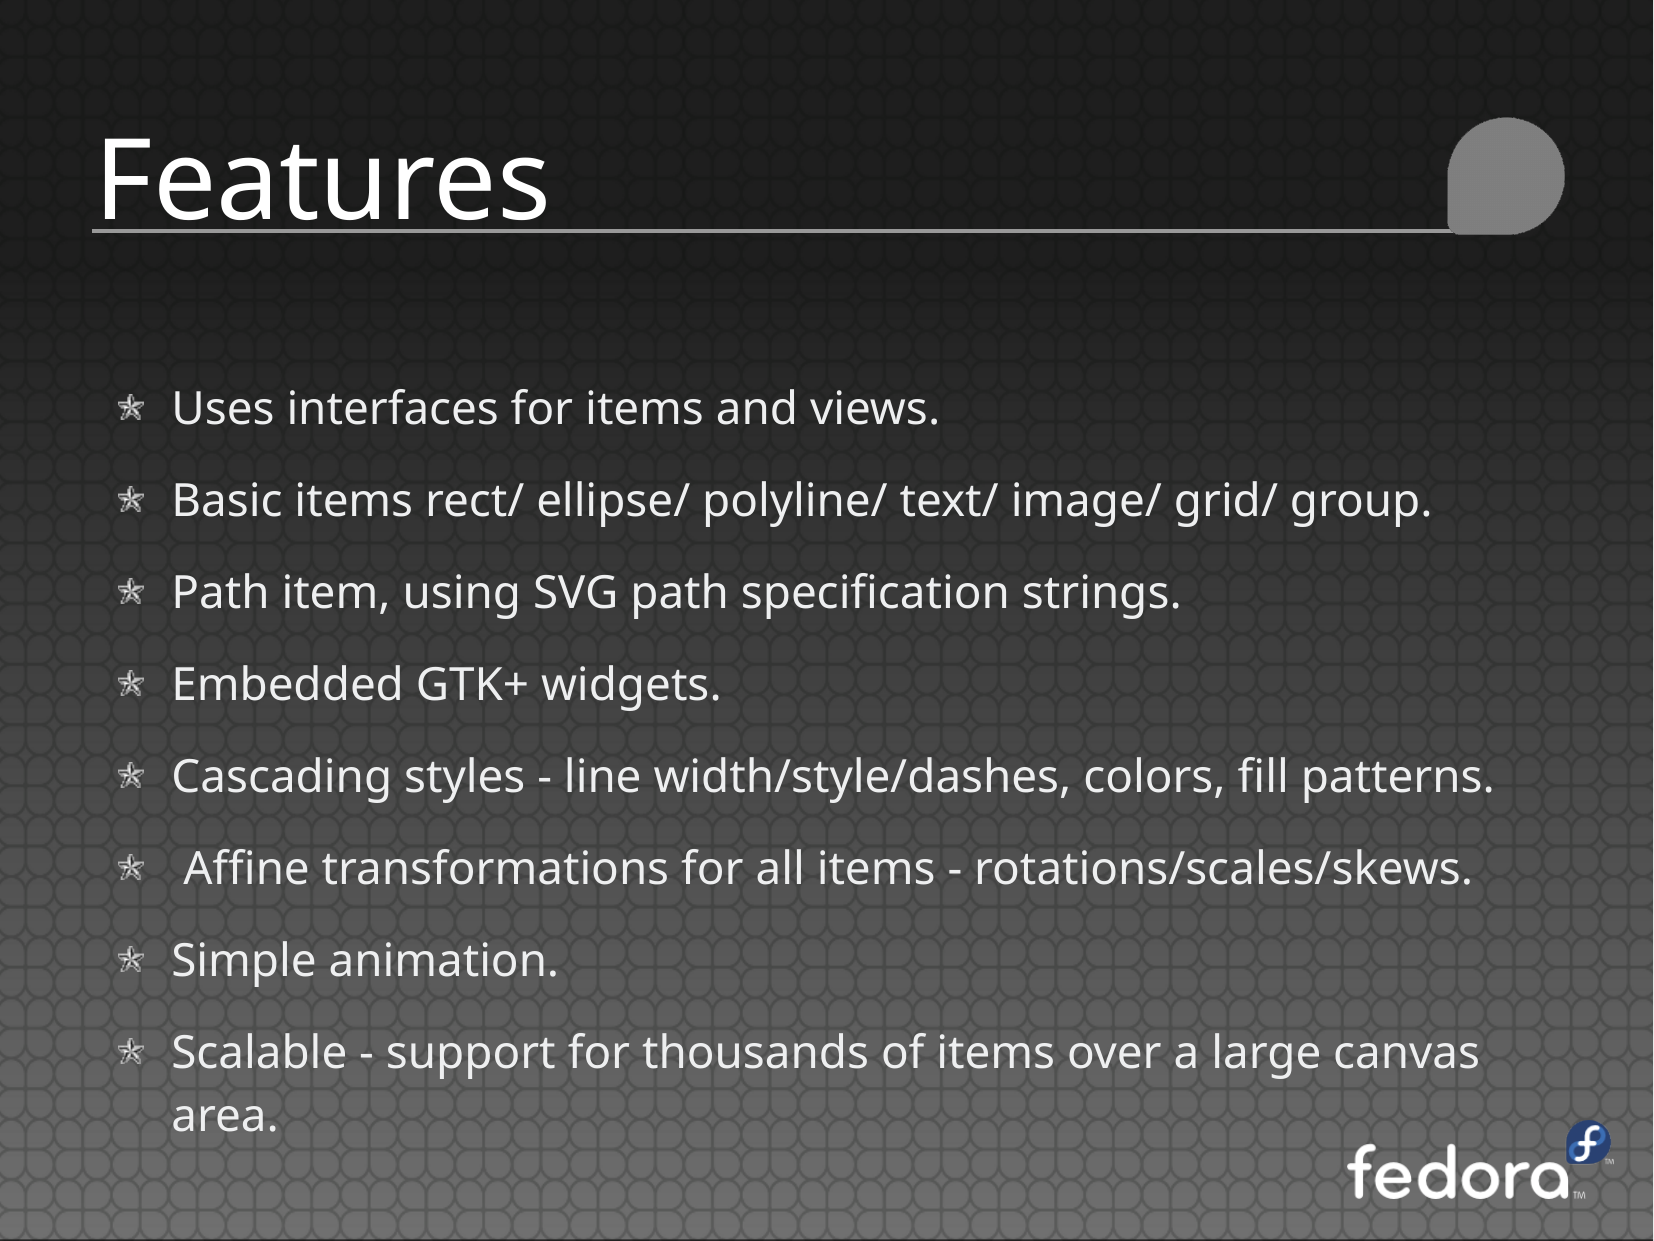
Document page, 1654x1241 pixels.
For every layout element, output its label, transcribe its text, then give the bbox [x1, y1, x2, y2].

list Uses interfaces for items and views. Basic items rect/ ellipse/ polyline/ text/ image/ grid/ group. Path item, using SVG path specification strings. Embedded GTK+ widgets. Cascading styles - line width/style/dashes, colors, fill patterns. Affine transformations for all items - rotations/scales/skews. Simple animation. Scalable - support for thousands of items over a large canvas area. [100, 283, 1503, 1169]
title Features [94, 100, 1425, 251]
picture [0, 0, 1654, 1241]
